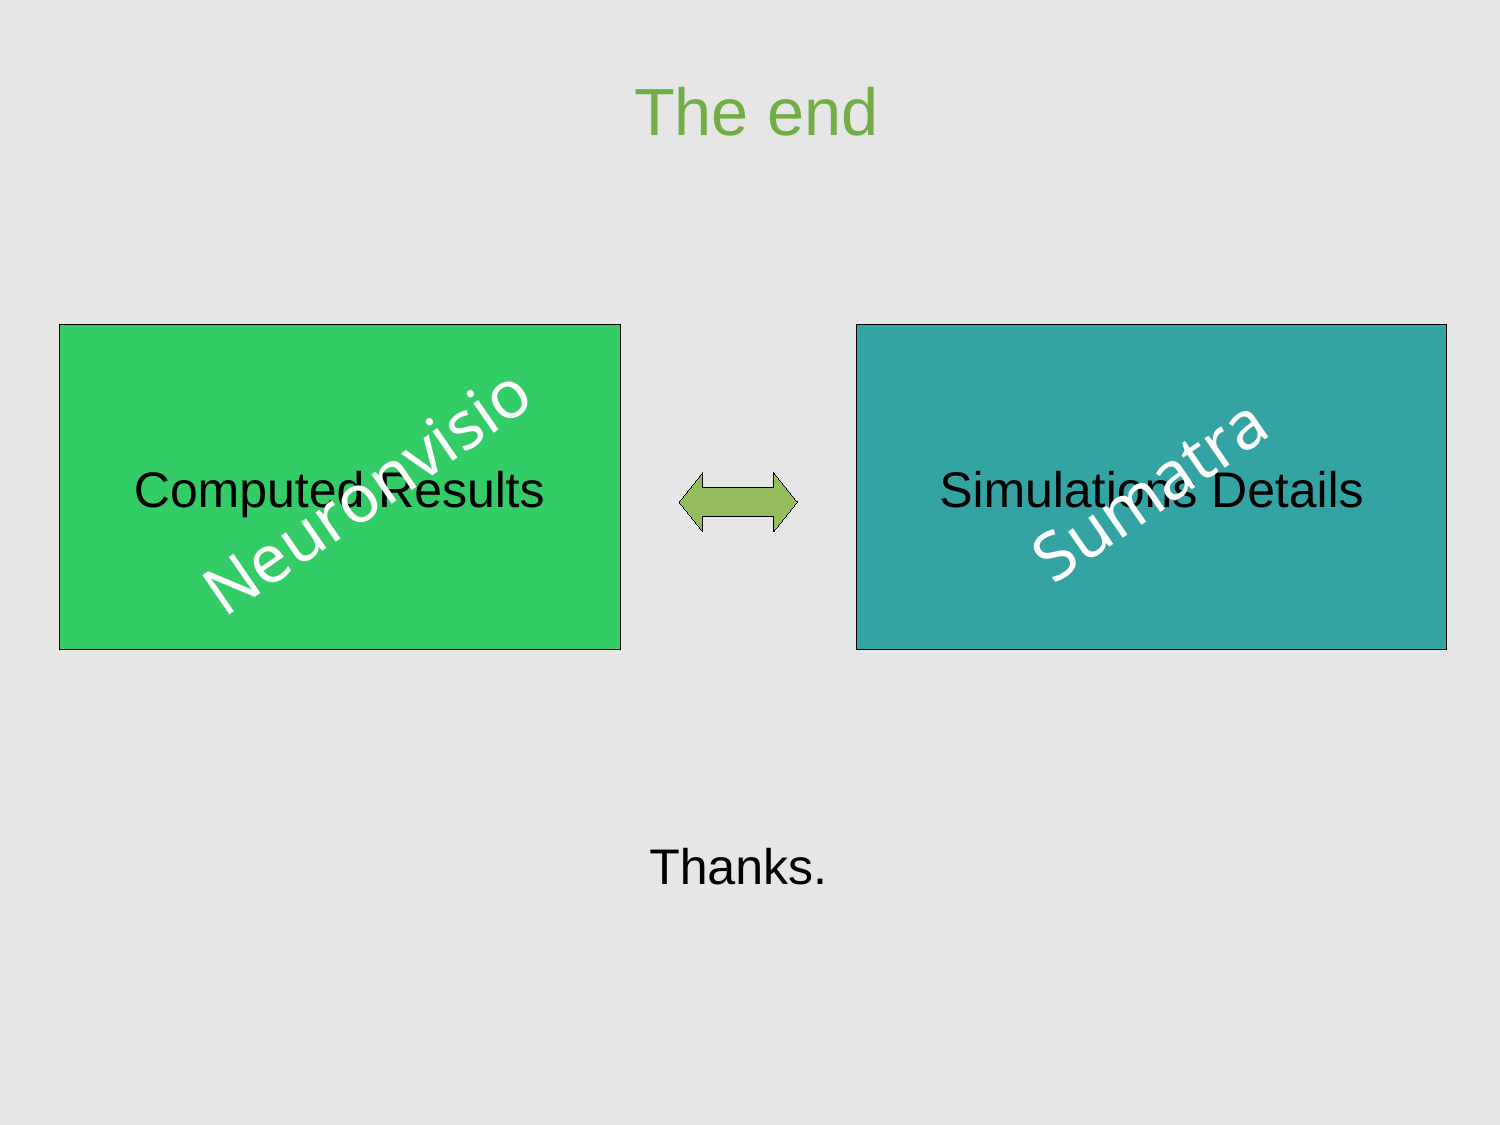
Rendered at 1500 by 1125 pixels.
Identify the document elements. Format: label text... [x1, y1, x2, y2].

text_box Thanks. [354, 826, 1123, 902]
text_box [679, 472, 798, 532]
text_box Simulations Details [856, 324, 1447, 650]
text_box Sumatra [999, 383, 1270, 611]
text_box Computed Results [59, 324, 621, 650]
text_box Neuronvisio [170, 362, 521, 645]
title The end [87, 50, 1426, 176]
